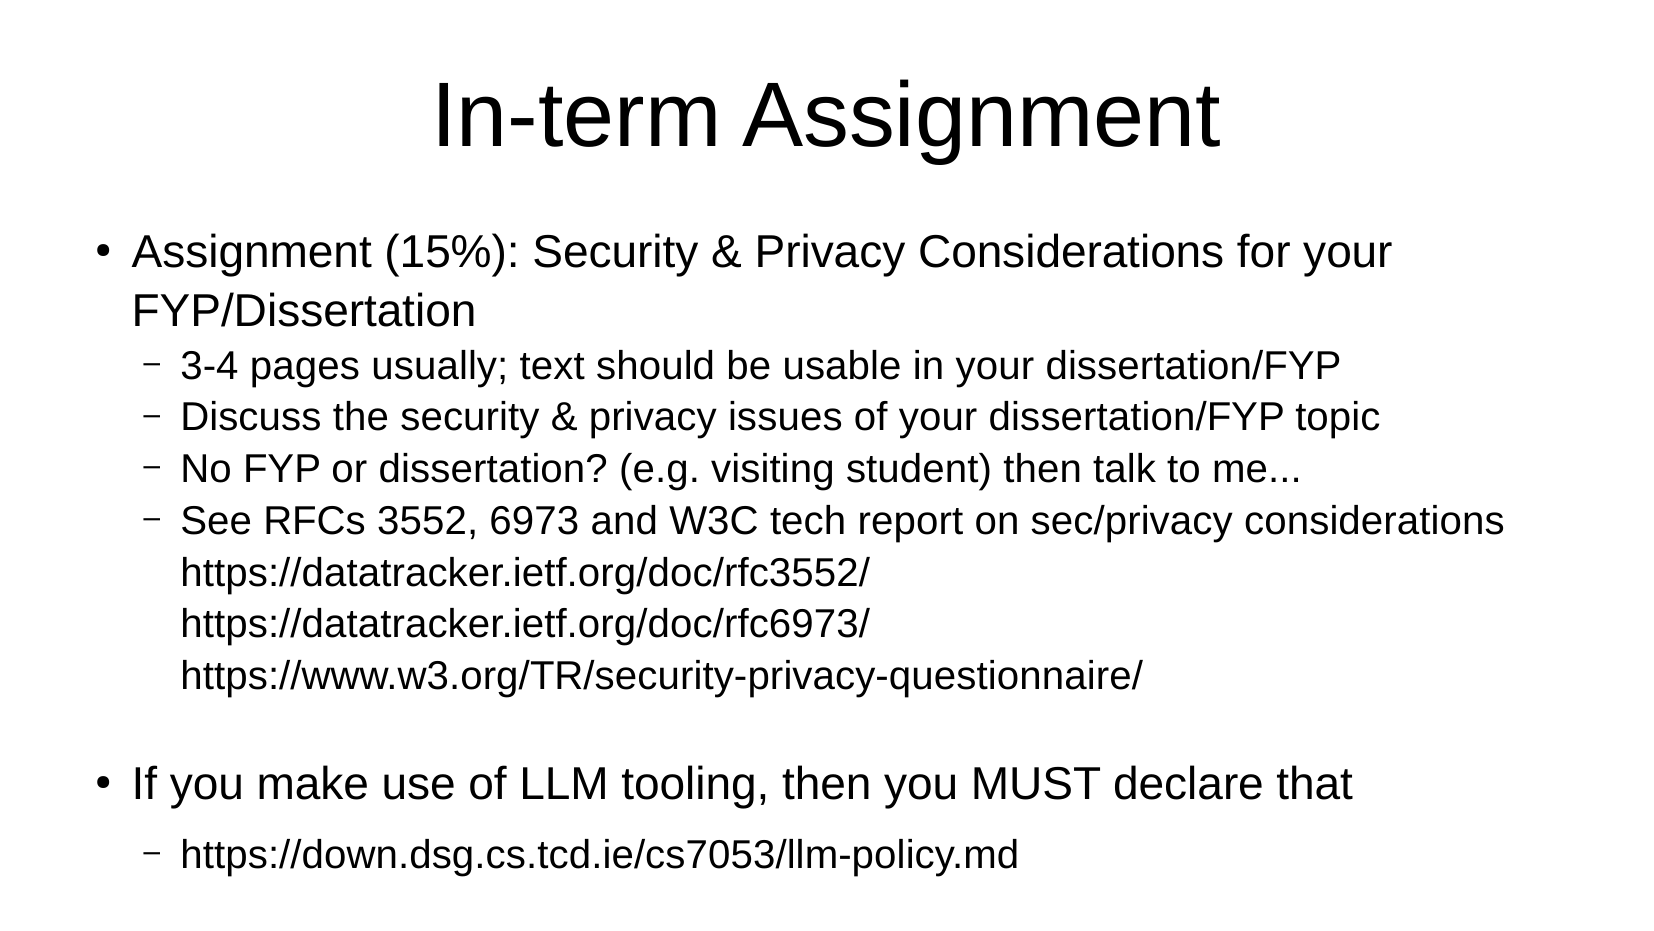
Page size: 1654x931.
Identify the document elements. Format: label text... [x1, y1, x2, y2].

list Assignment (15%): Security & Privacy Considerations for your FYP/Dissertation 3-4 pages usually; text should be usable in your dissertation/FYP Discuss the security & privacy issues of your dissertation/FYP topic No FYP or dissertation? (e.g. visiting student) then talk to me... See RFCs 3552, 6973 and W3C tech report on sec/privacy considerations https://datatracker.ietf.org/doc/rfc3552/ https://datatracker.ietf.org/doc/rfc6973/ https://www.w3.org/TR/security-privacy-questionnaire/ If you make use of LLM tooling, then you MUST declare that https://down.dsg.cs.tcd.ie/cs7053/llm-policy.md [82, 217, 1571, 886]
title In-term Assignment [82, 37, 1571, 193]
